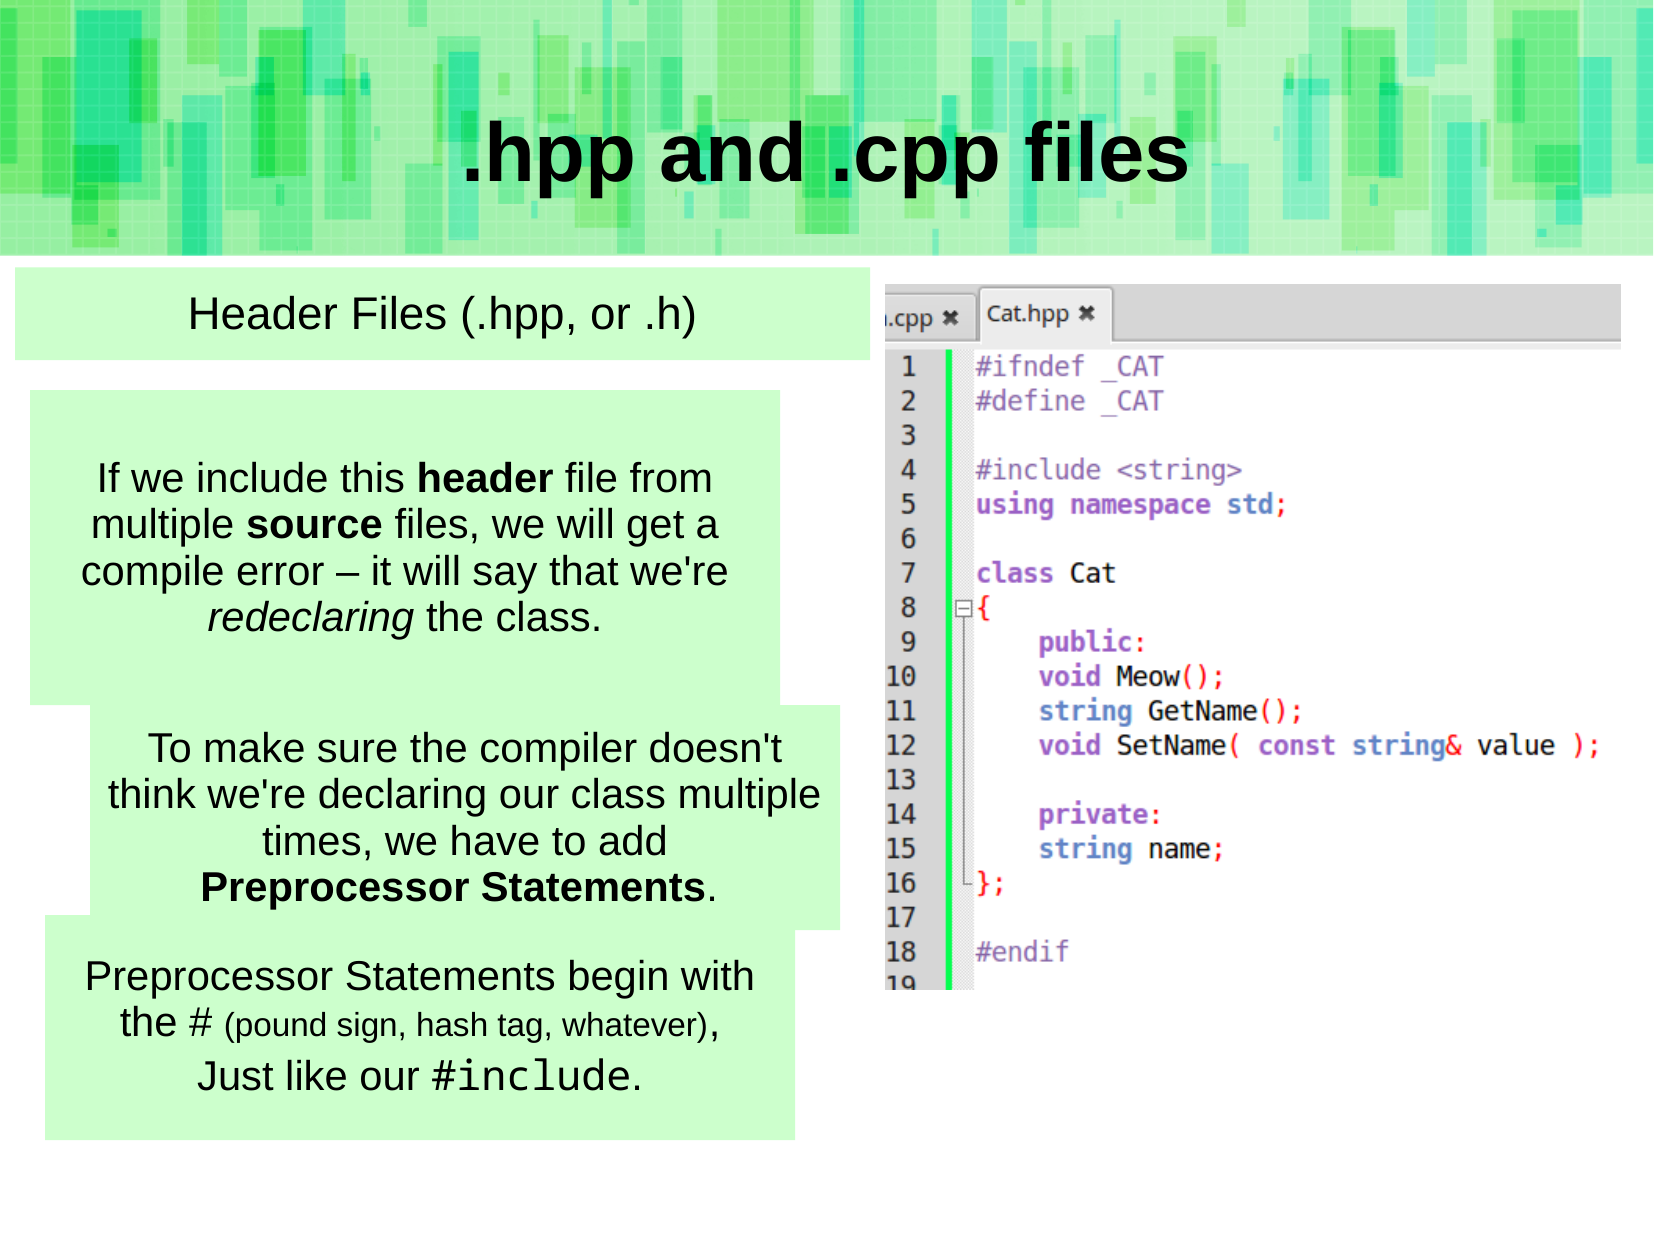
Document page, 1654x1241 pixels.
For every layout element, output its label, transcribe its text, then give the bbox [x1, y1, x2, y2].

text_box If we include this header file from multiple source files, we will get a compile error – it will say that we're redeclaring the class. [30, 390, 781, 706]
title .hpp and .cpp files [82, 49, 1571, 257]
text_box Header Files (.hpp, or .h) [15, 267, 871, 361]
text_box Preprocessor Statements begin with the # (pound sign, hash tag, whatever), Just like our #include. [45, 915, 796, 1141]
picture [0, 0, 1654, 1241]
text_box To make sure the compiler doesn't think we're declaring our class multiple times, we have to add Preprocessor Statements. [90, 705, 841, 931]
